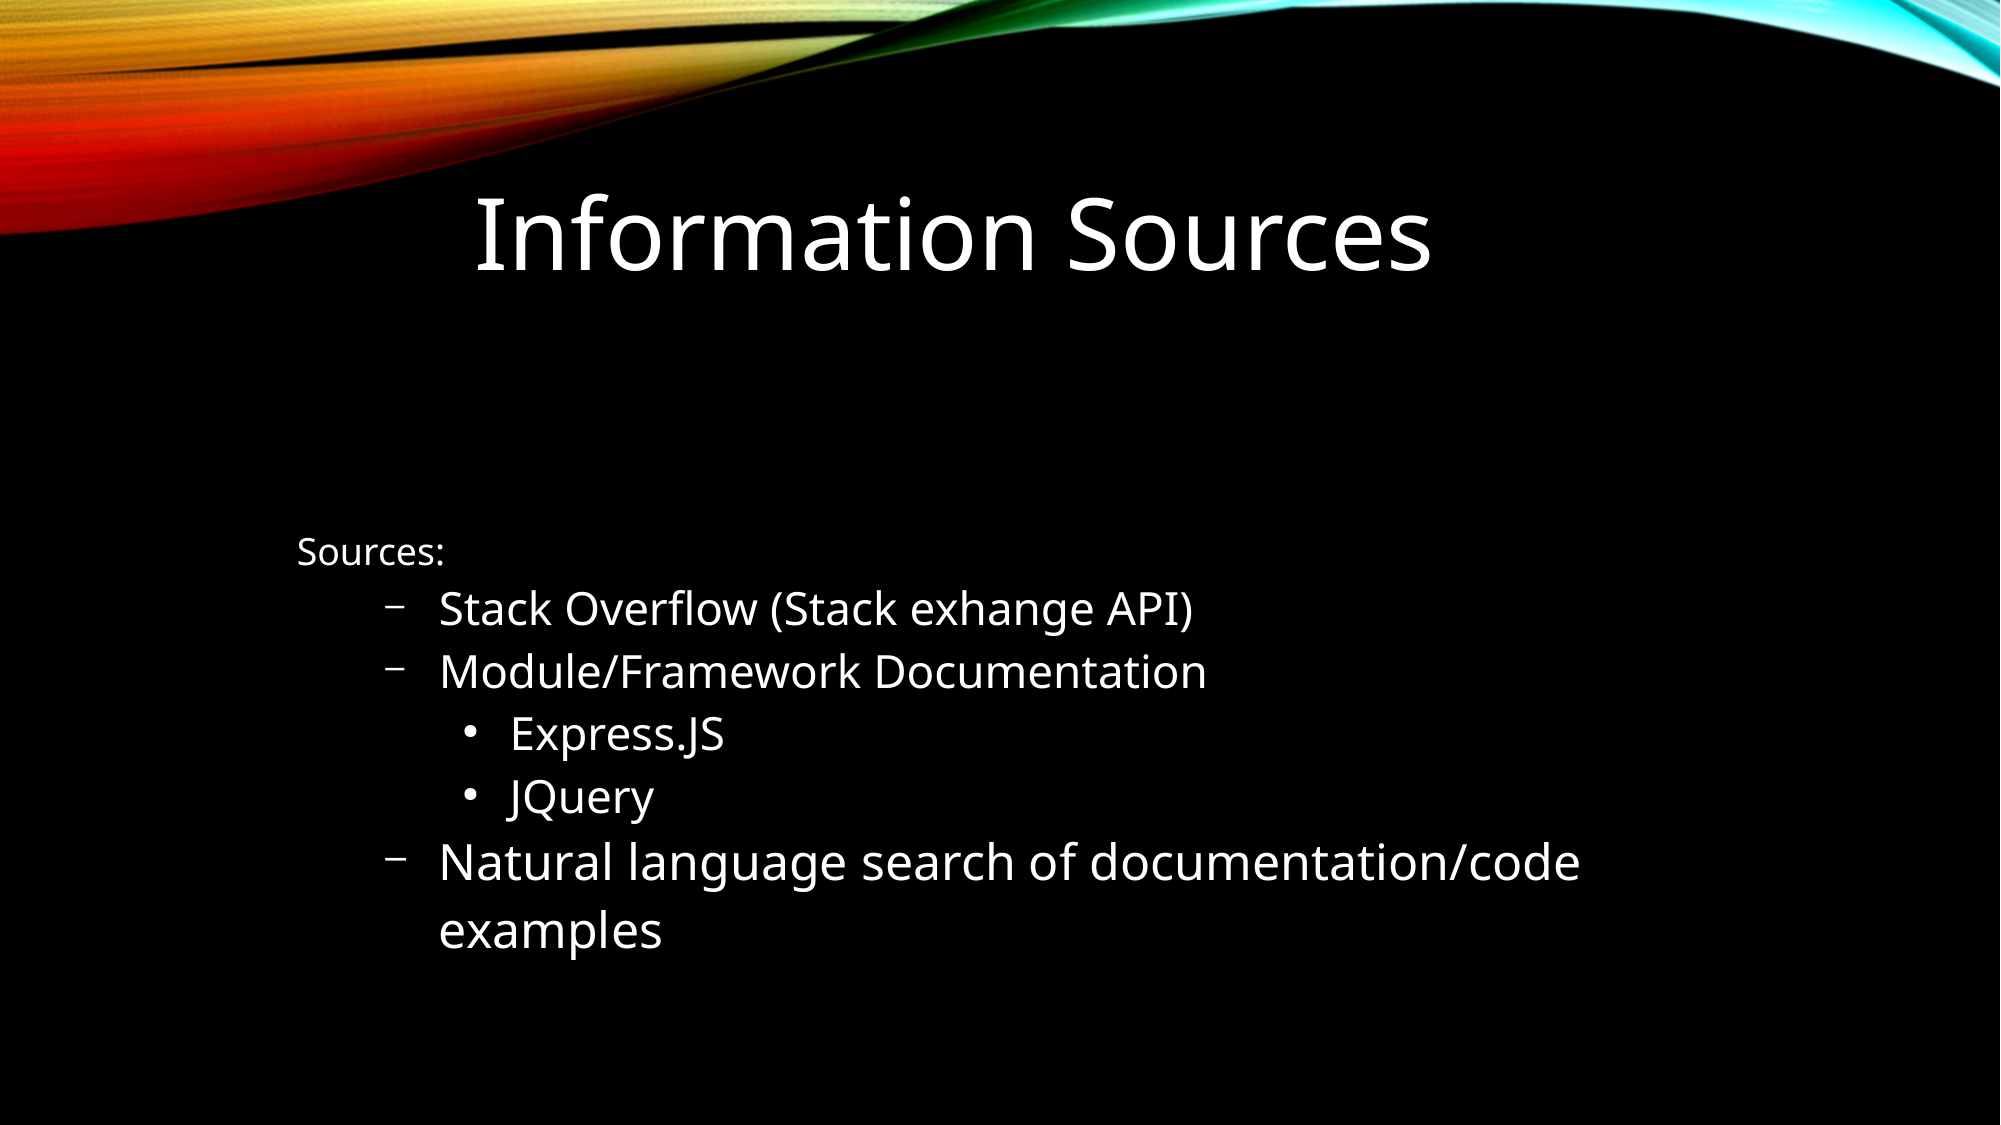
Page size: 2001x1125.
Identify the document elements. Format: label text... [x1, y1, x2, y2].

text_box Sources: Stack Overflow (Stack exhange API) Module/Framework Documentation Express.JS JQuery Natural language search of documentation/code examples [282, 518, 1730, 964]
title Information Sources [474, 125, 1888, 338]
picture [0, 0, 2000, 237]
